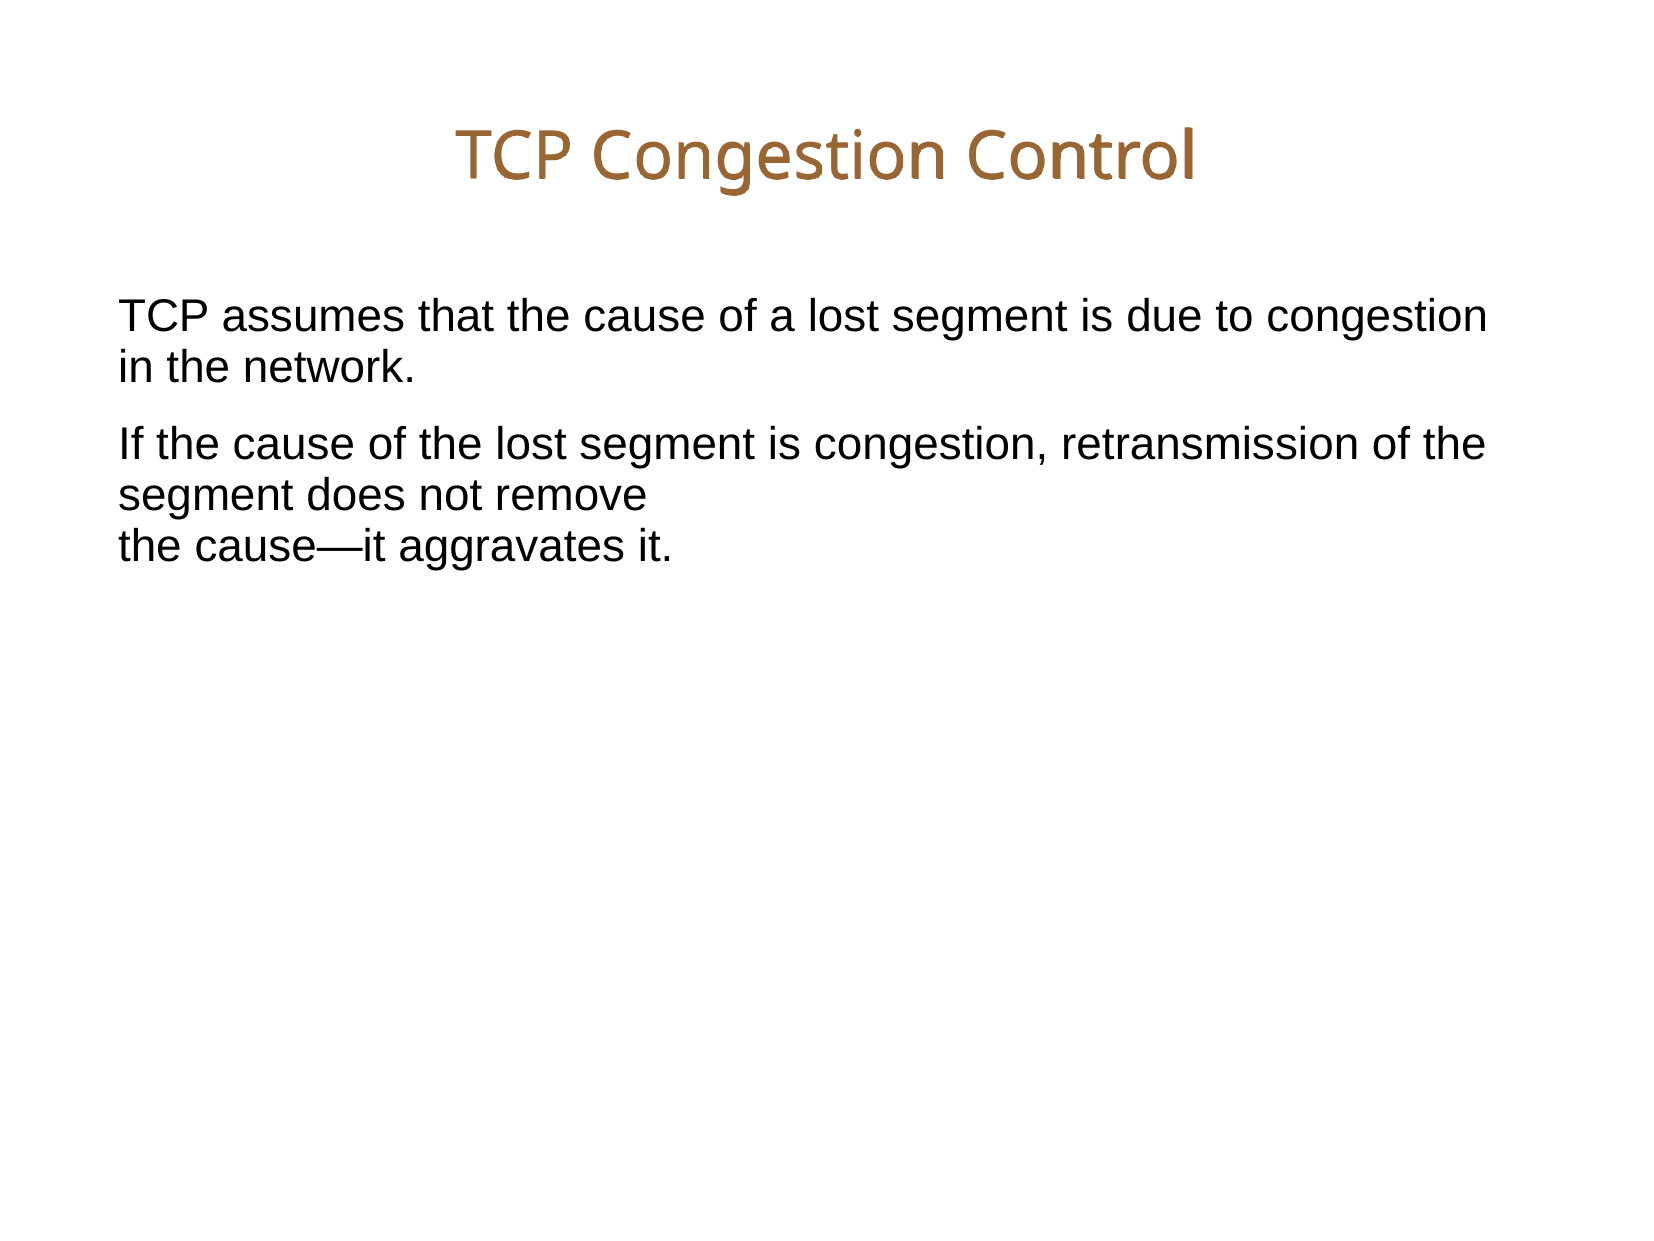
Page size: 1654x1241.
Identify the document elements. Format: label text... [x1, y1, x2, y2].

subtitle TCP assumes that the cause of a lost segment is due to congestion in the network. If the cause of the lost segment is congestion, retransmission of the segment does not remove the cause—it aggravates it. [82, 290, 1571, 1010]
title TCP Congestion Control [82, 49, 1571, 257]
